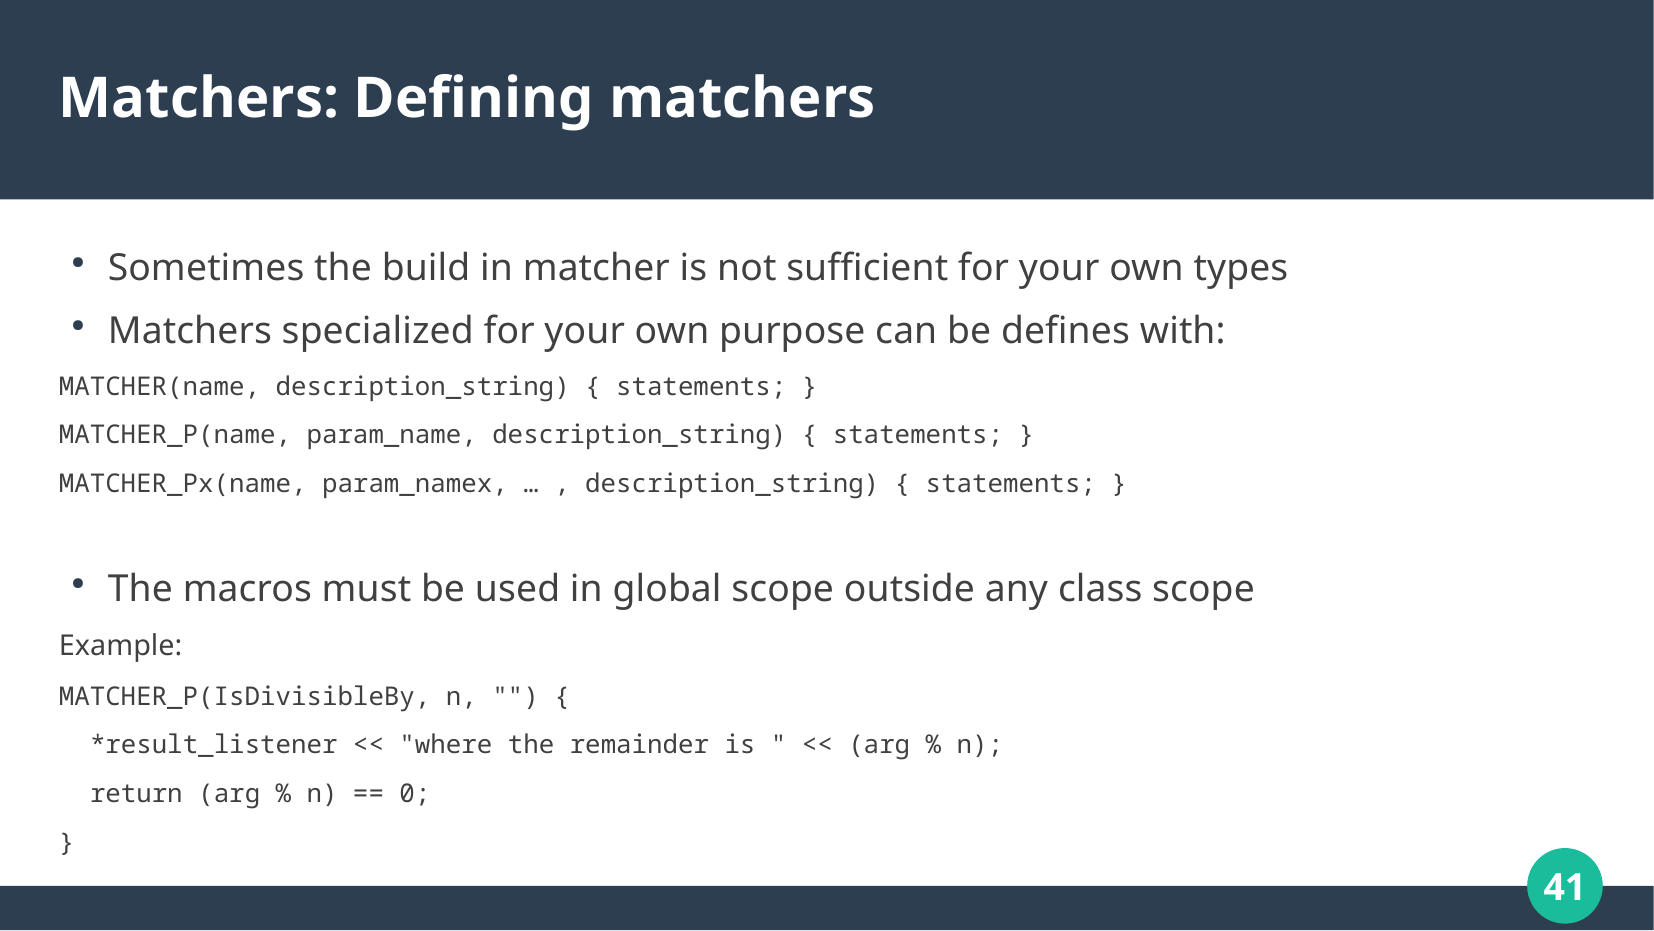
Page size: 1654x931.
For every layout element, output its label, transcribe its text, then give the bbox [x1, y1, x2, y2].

list Sometimes the build in matcher is not sufficient for your own types Matchers specialized for your own purpose can be defines with: MATCHER(name, description_string) { statements; } MATCHER_P(name, param_name, description_string) { statements; } MATCHER_Px(name, param_namex, … , description_string) { statements; } The macros must be used in global scope outside any class scope Example: MATCHER_P(IsDivisibleBy, n, "") { *result_listener << "where the remainder is " << (arg % n); return (arg % n) == 0; } [59, 243, 1595, 864]
title Matchers: Defining matchers [59, 37, 1595, 155]
